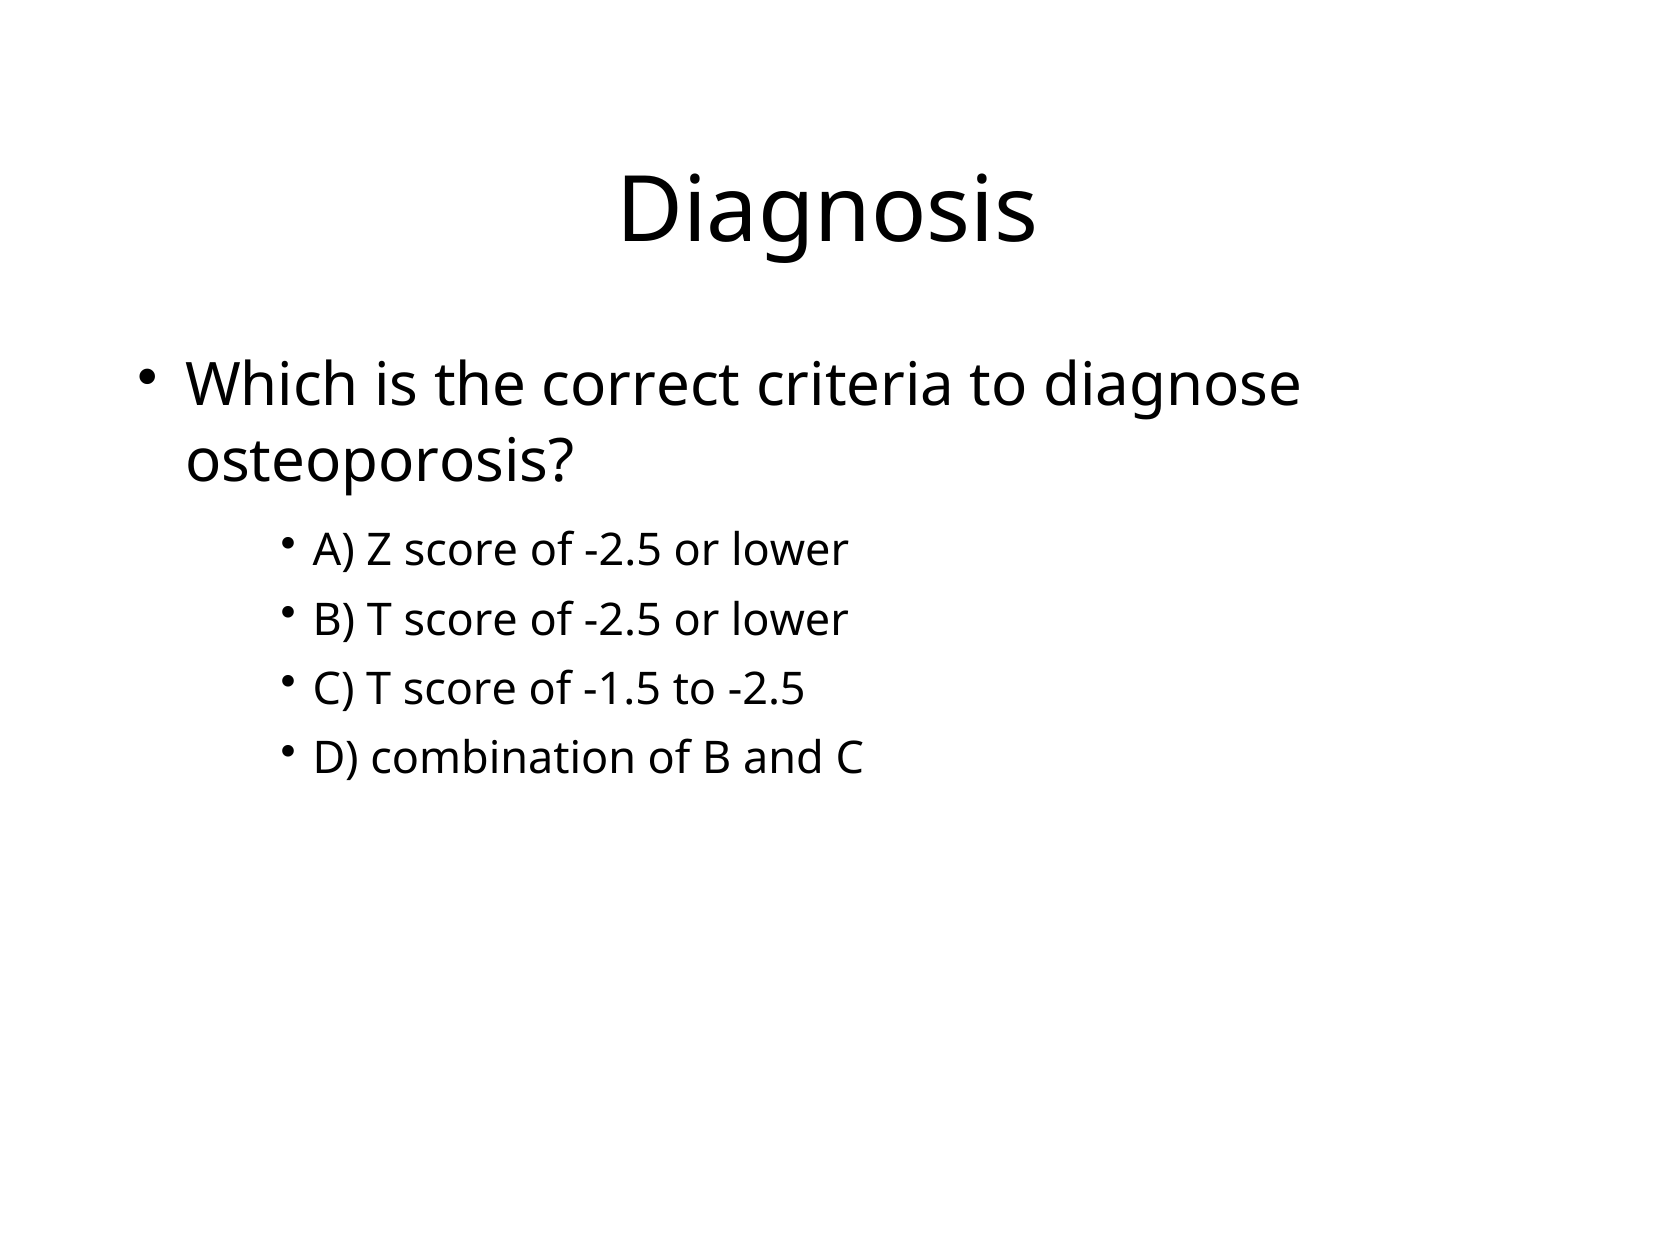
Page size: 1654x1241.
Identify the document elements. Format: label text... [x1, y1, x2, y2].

list Which is the correct criteria to diagnose osteoporosis? A) Z score of -2.5 or lower B) T score of -2.5 or lower C) T score of -1.5 to -2.5 D) combination of B and C [121, 344, 1534, 785]
title Diagnosis [121, 155, 1534, 258]
